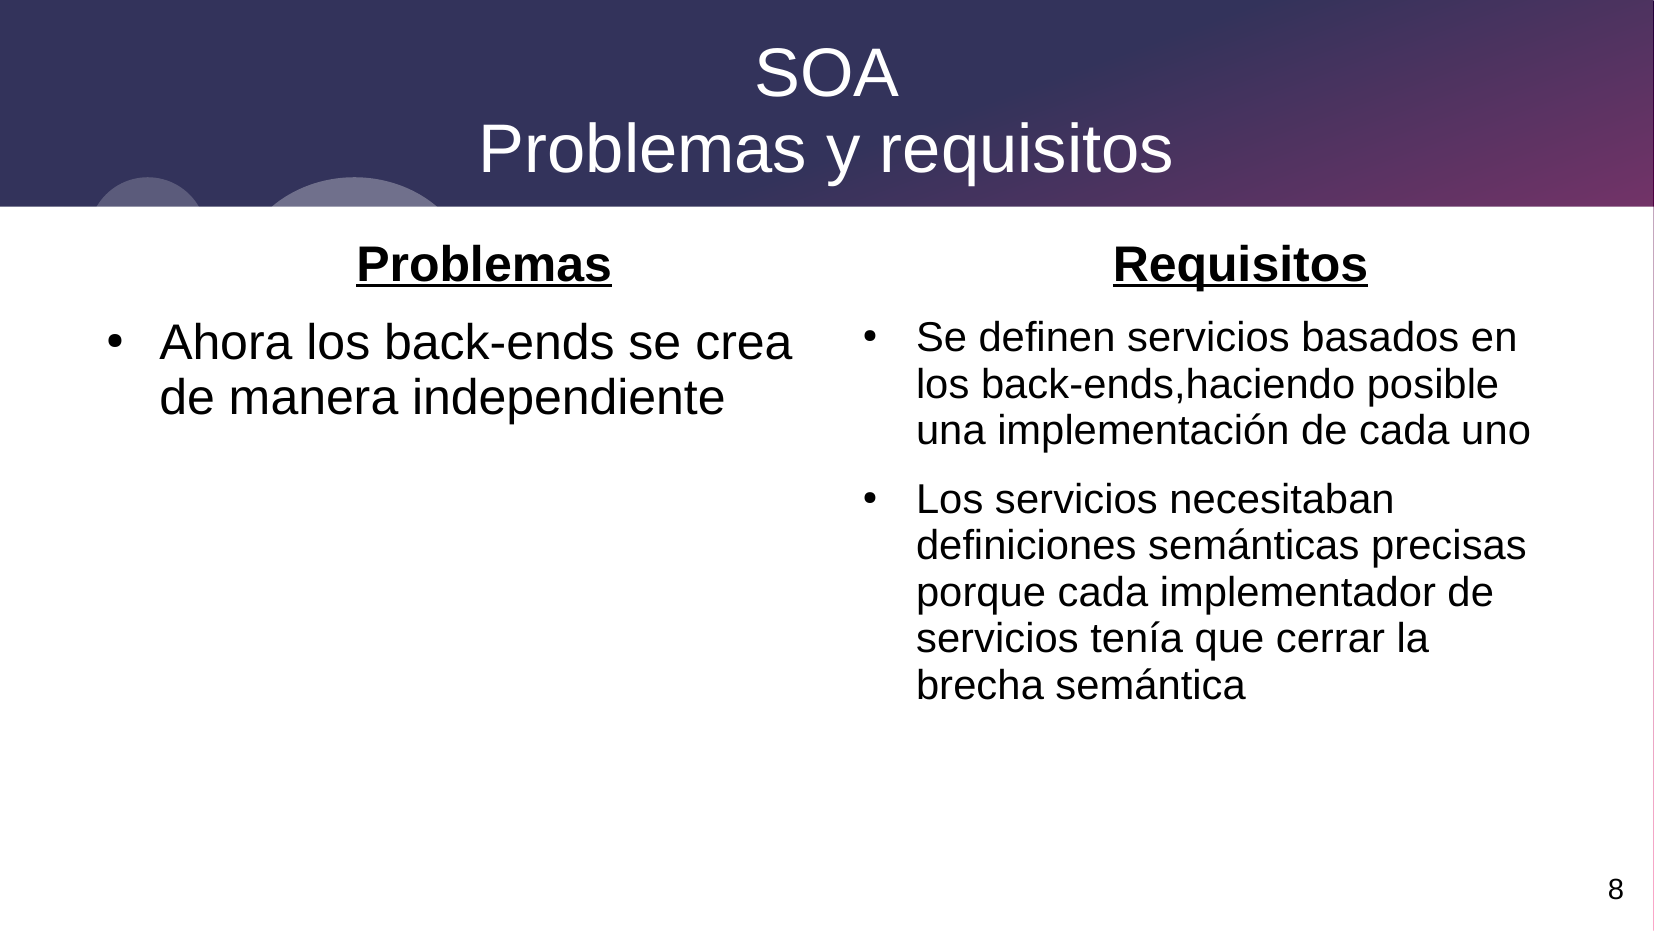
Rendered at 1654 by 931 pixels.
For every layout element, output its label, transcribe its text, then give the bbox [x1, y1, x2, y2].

title SOA Problemas y requisitos [88, 29, 1565, 192]
list Problemas Ahora los back-ends se crea de manera independiente [88, 236, 809, 827]
list Requisitos Se definen servicios basados en los back-ends,haciendo posible una implementación de cada uno Los servicios necesitaban definiciones semánticas precisas porque cada implementador de servicios tenía que cerrar la brecha semántica [845, 236, 1566, 827]
